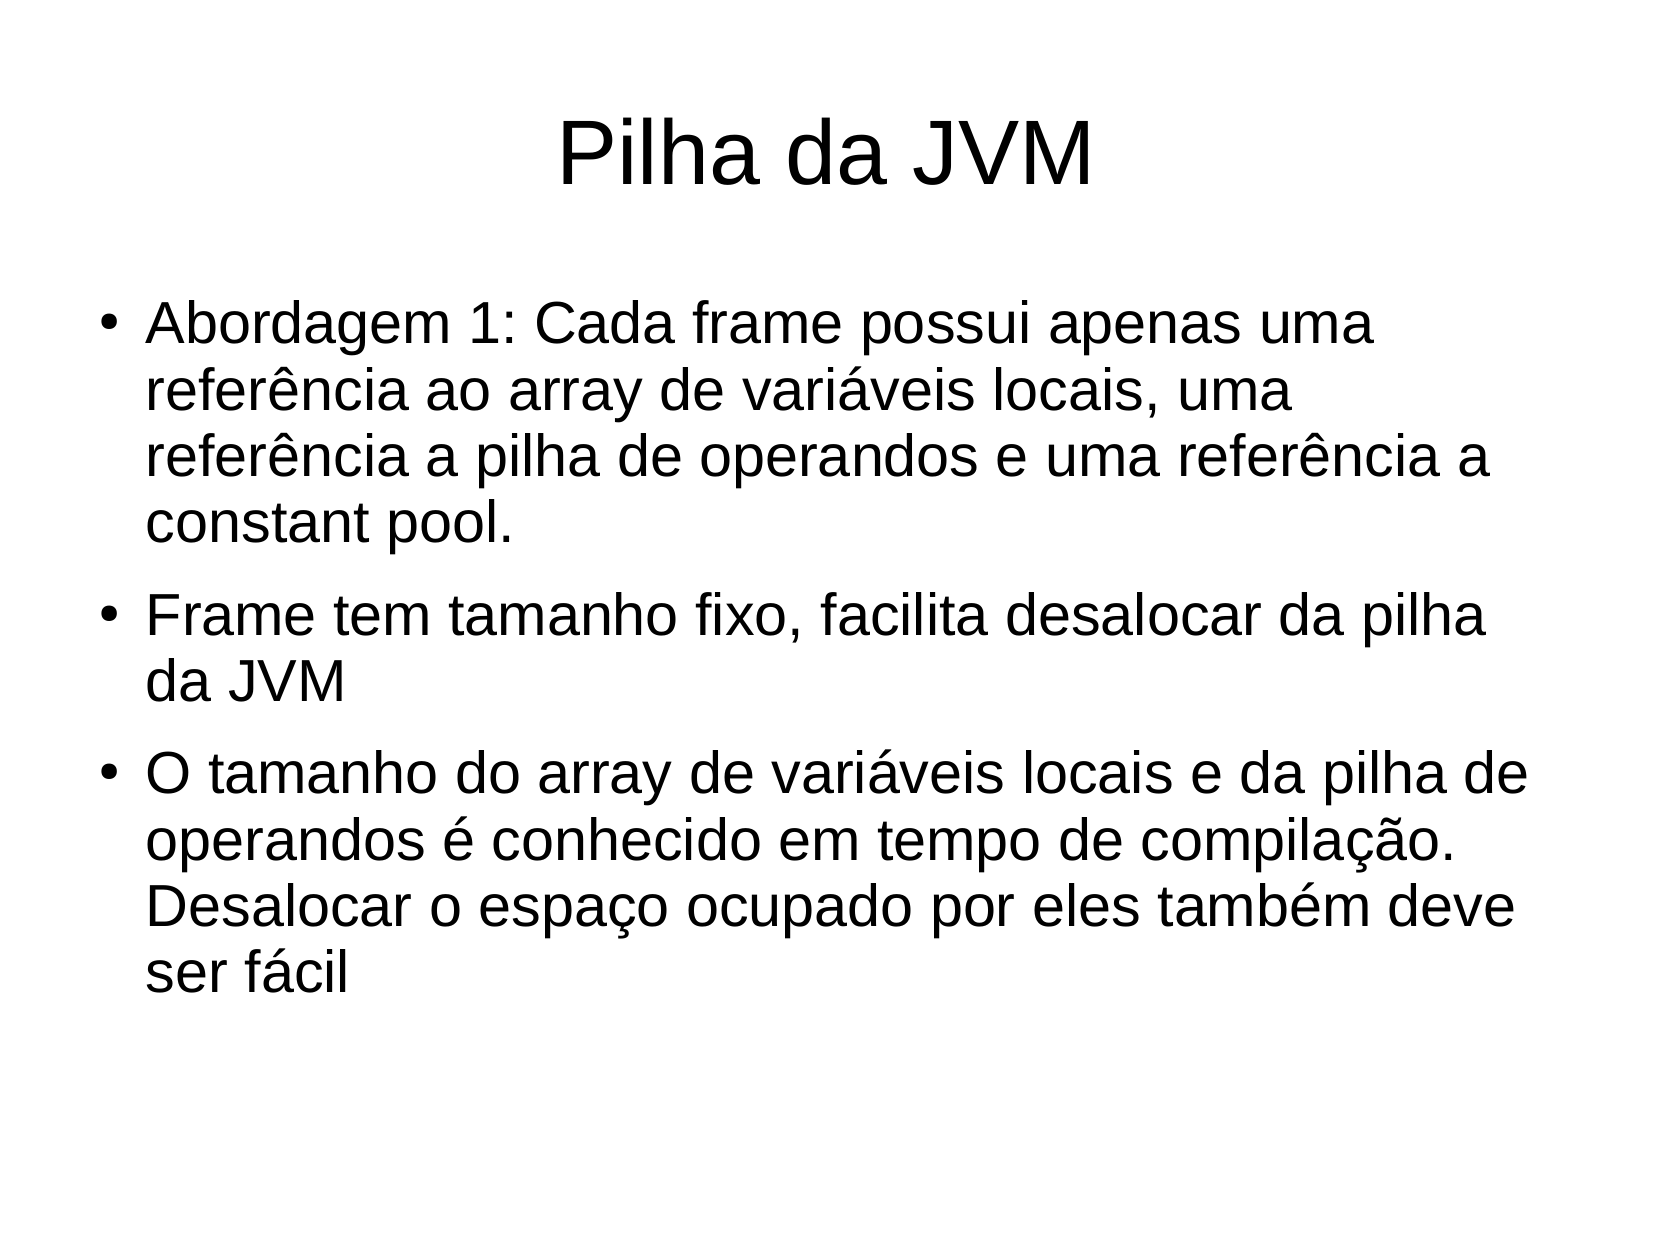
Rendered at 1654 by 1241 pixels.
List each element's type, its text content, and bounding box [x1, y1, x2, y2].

title Pilha da JVM [82, 49, 1571, 257]
list Abordagem 1: Cada frame possui apenas uma referência ao array de variáveis locais, uma referência a pilha de operandos e uma referência a constant pool. Frame tem tamanho fixo, facilita desalocar da pilha da JVM O tamanho do array de variáveis locais e da pilha de operandos é conhecido em tempo de compilação. Desalocar o espaço ocupado por eles também deve ser fácil [82, 290, 1571, 1010]
